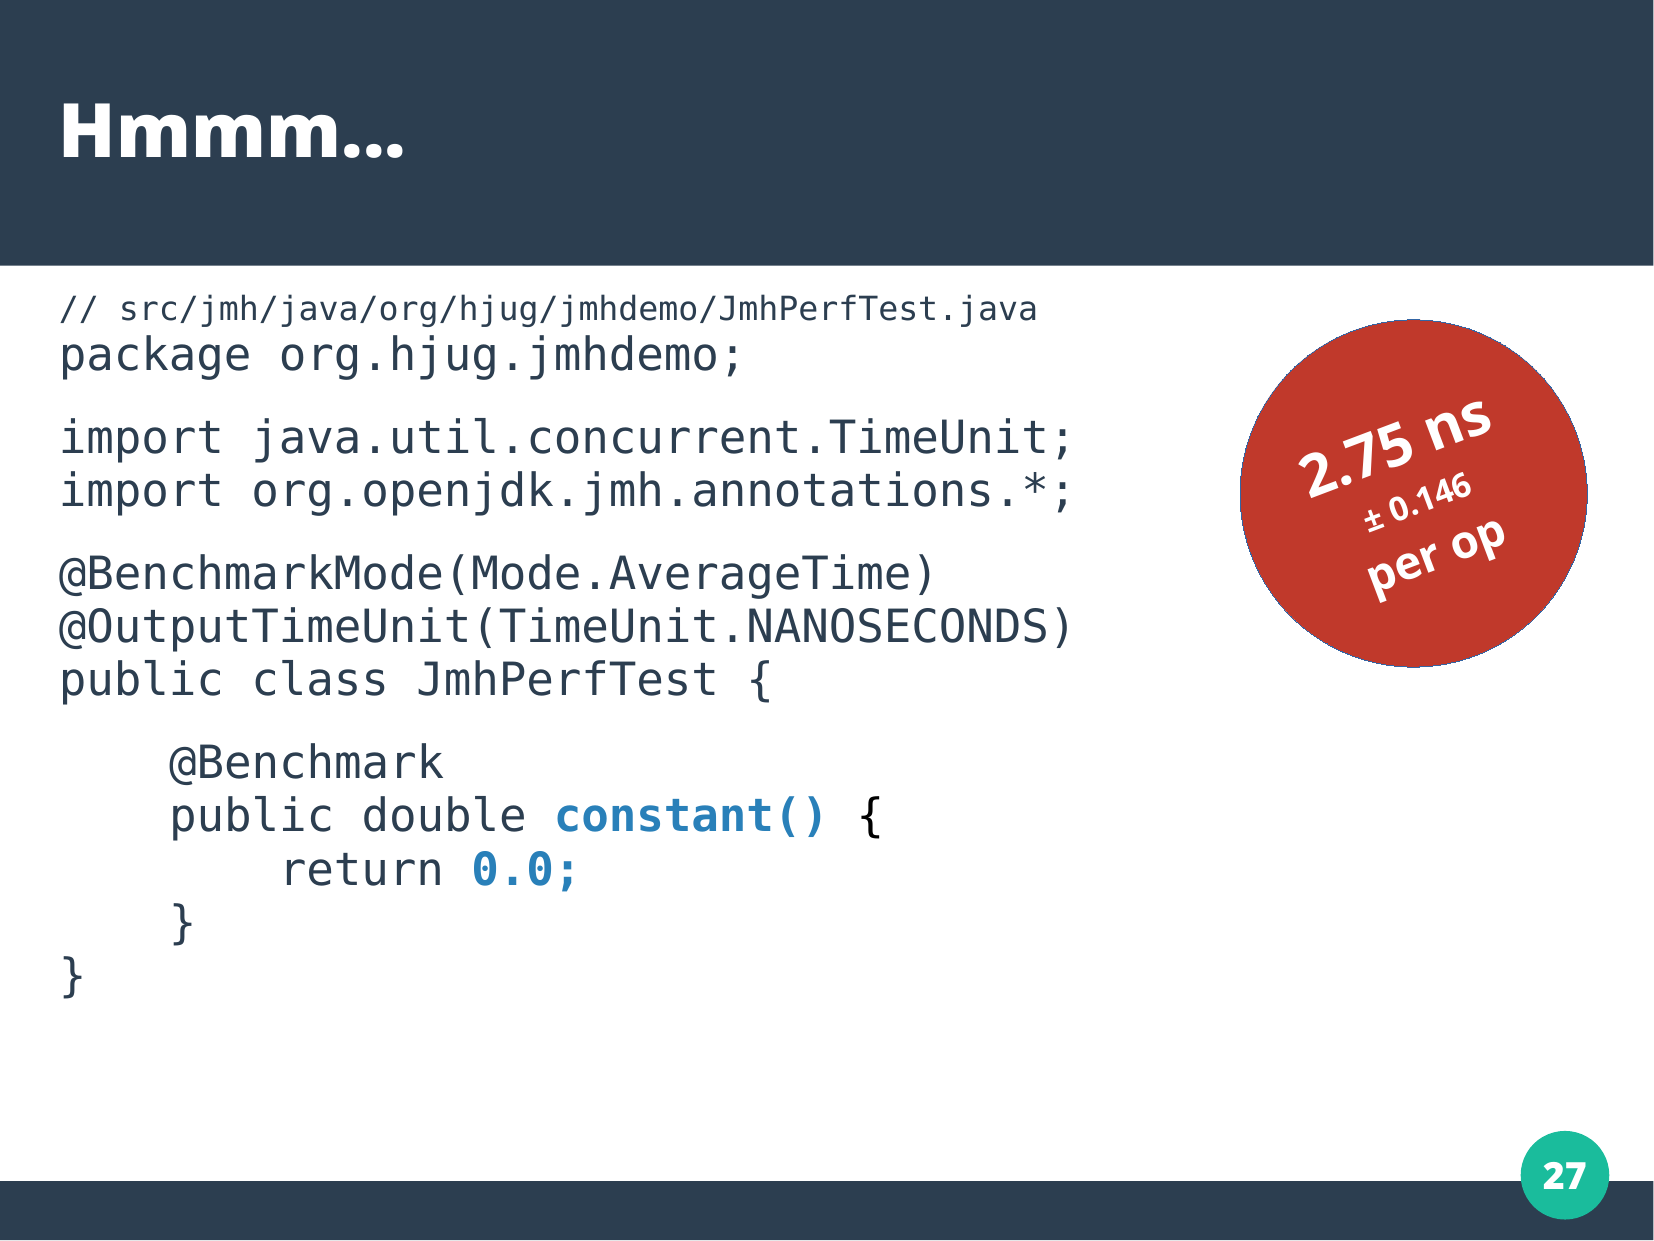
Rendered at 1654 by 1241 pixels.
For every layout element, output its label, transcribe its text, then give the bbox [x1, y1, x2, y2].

list // src/jmh/java/org/hjug/jmhdemo/JmhPerfTest.java package org.hjug.jmhdemo; import java.util.concurrent.TimeUnit; import org.openjdk.jmh.annotations.*; @BenchmarkMode(Mode.AverageTime) @OutputTimeUnit(TimeUnit.NANOSECONDS) public class JmhPerfTest { @Benchmark public double constant() { return 0.0; } } [59, 289, 1595, 1117]
title Hmmm... [59, 56, 1595, 200]
text_box 2.75 ns ± 0.146 per op [1240, 319, 1588, 668]
